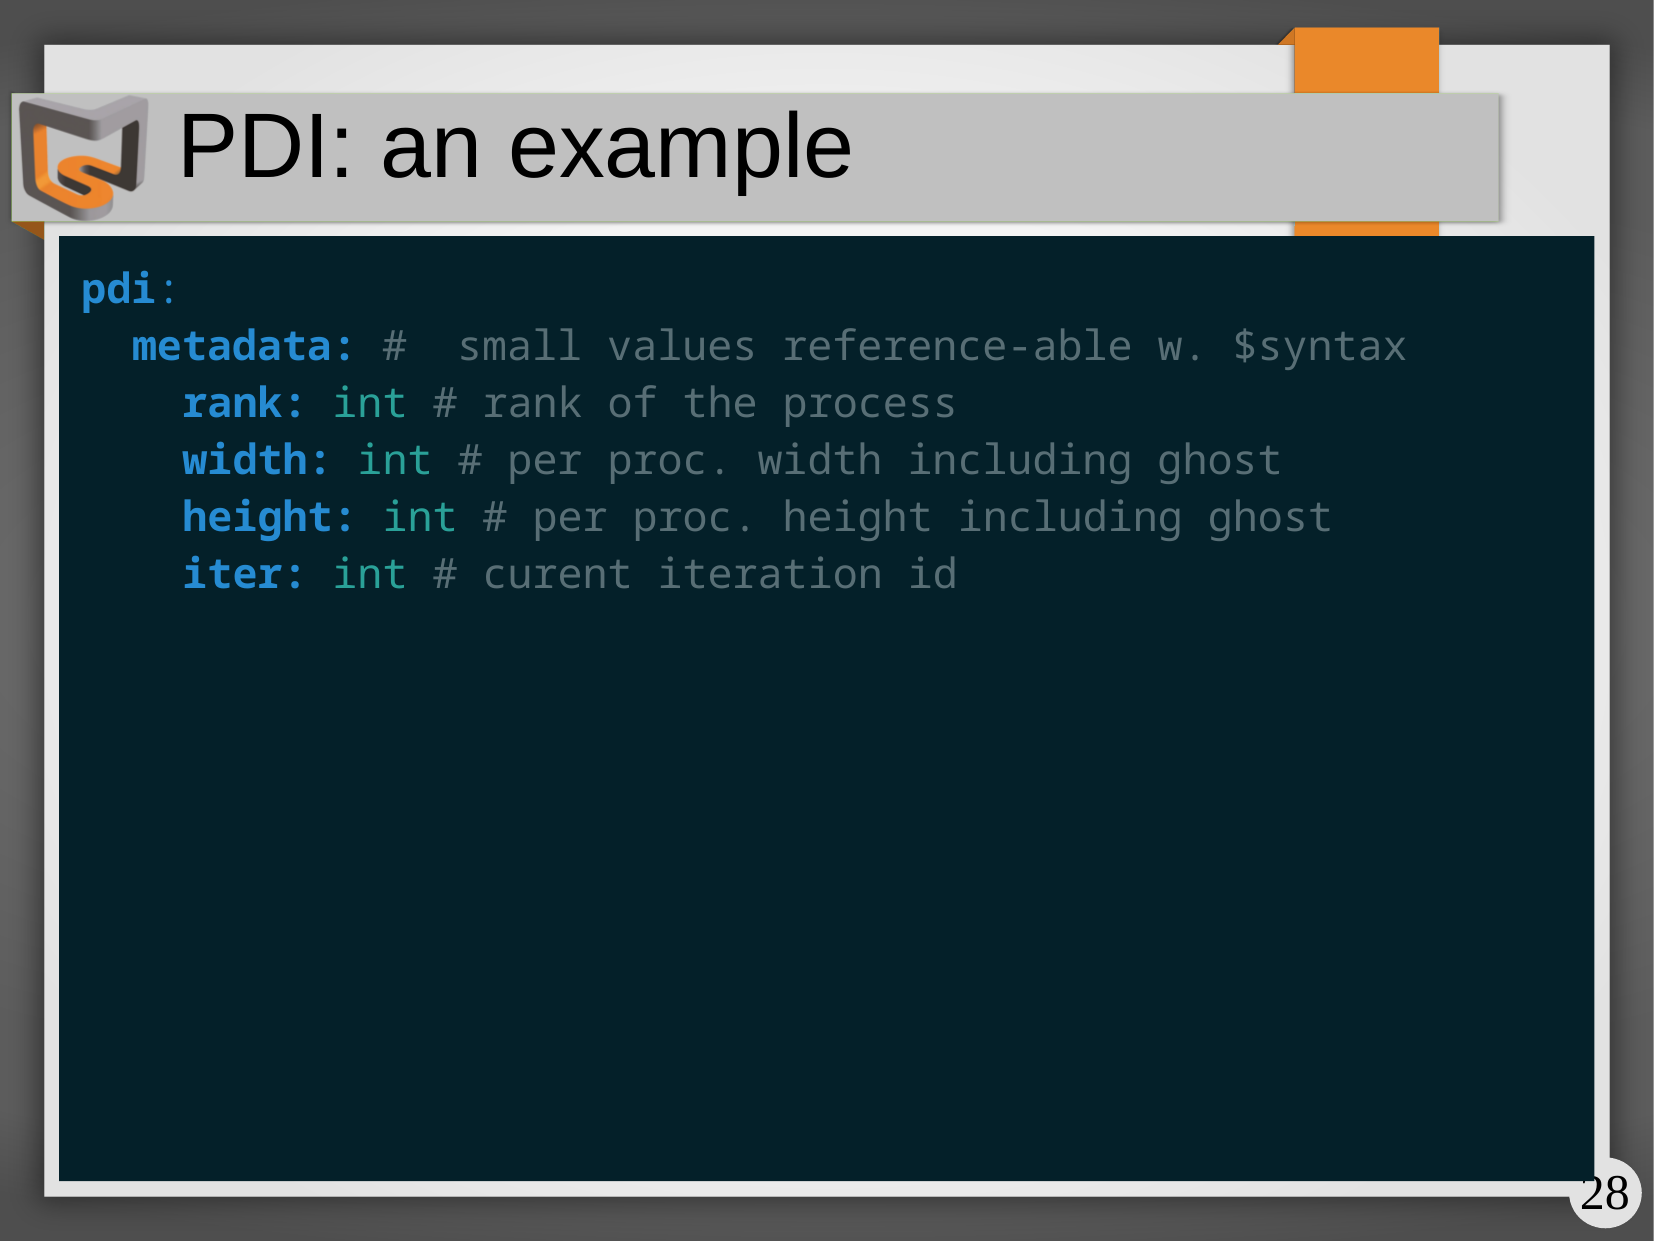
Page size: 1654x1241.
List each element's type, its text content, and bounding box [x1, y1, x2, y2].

title PDI: an example [177, 94, 1477, 213]
text_box pdi: metadata: # small values reference-able w. $syntax rank: int # rank of the process width: int # per proc. width including ghost height: int # per proc. height including ghost iter: int # curent iteration id [59, 236, 1595, 1182]
picture [0, 0, 1654, 1241]
